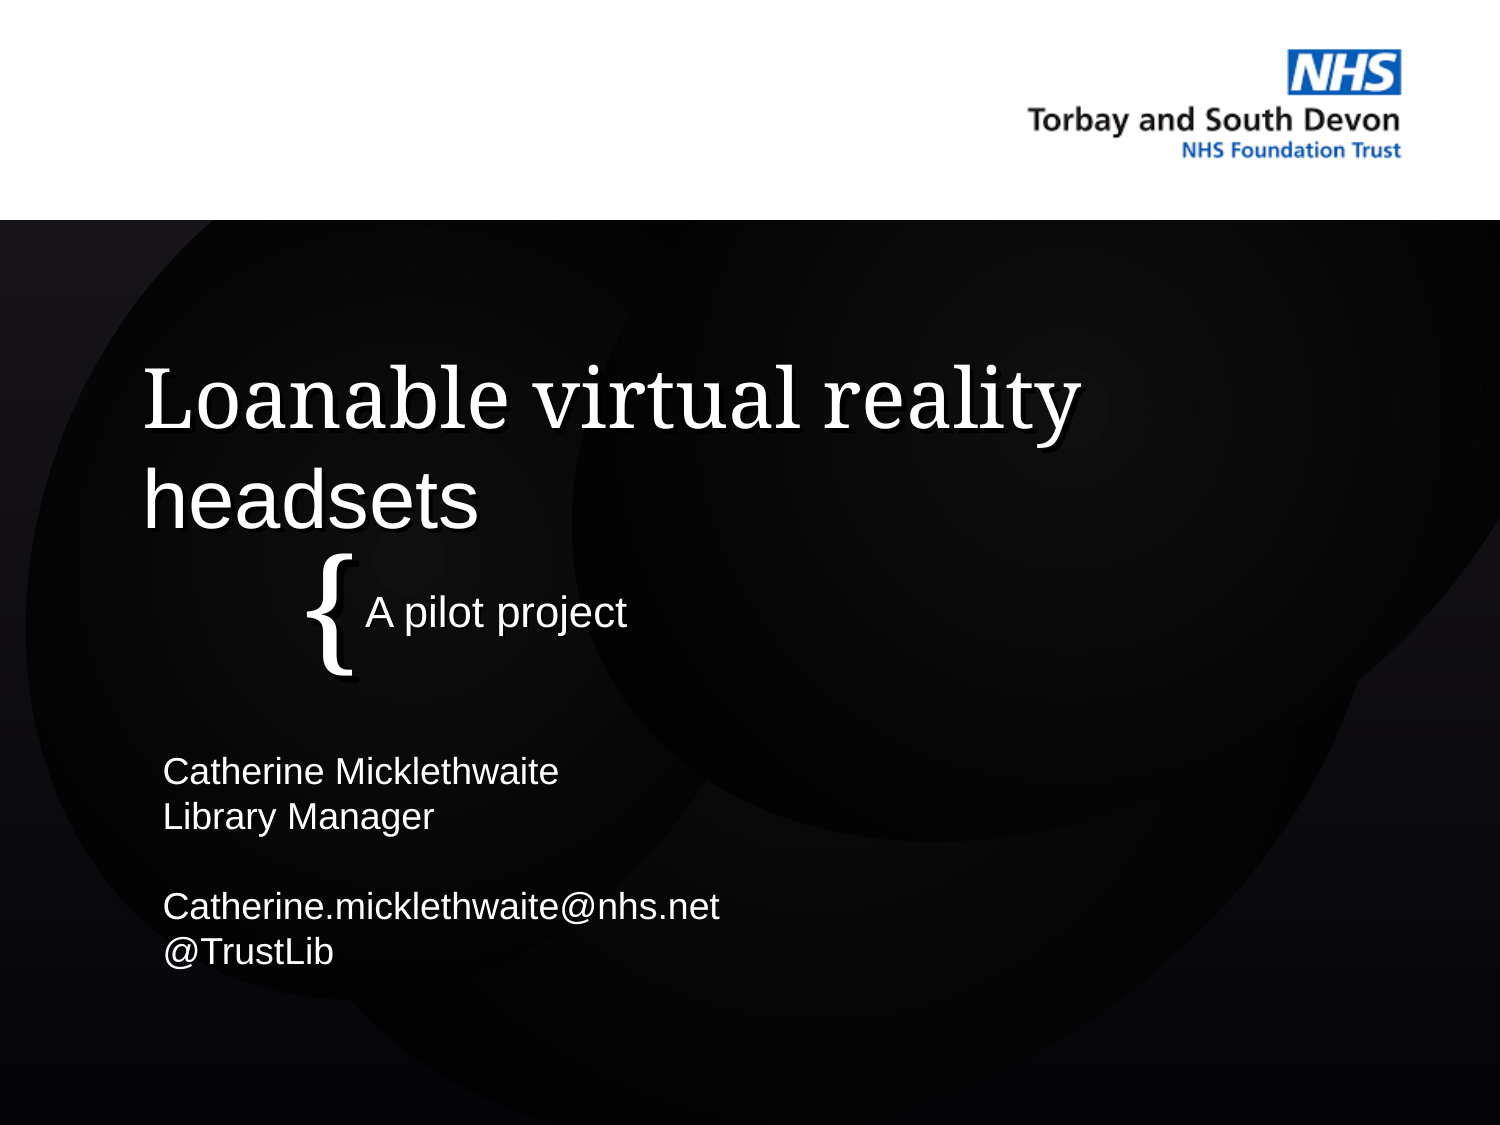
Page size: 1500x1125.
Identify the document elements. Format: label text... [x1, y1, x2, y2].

picture [923, 30, 1447, 174]
text_box Catherine Micklethwaite Library Manager Catherine.micklethwaite@nhs.net @TrustLib [147, 739, 904, 983]
subtitle A pilot project [350, 553, 1363, 667]
text_box [0, 0, 1500, 220]
title Loanable virtual reality headsets [127, 220, 1366, 554]
